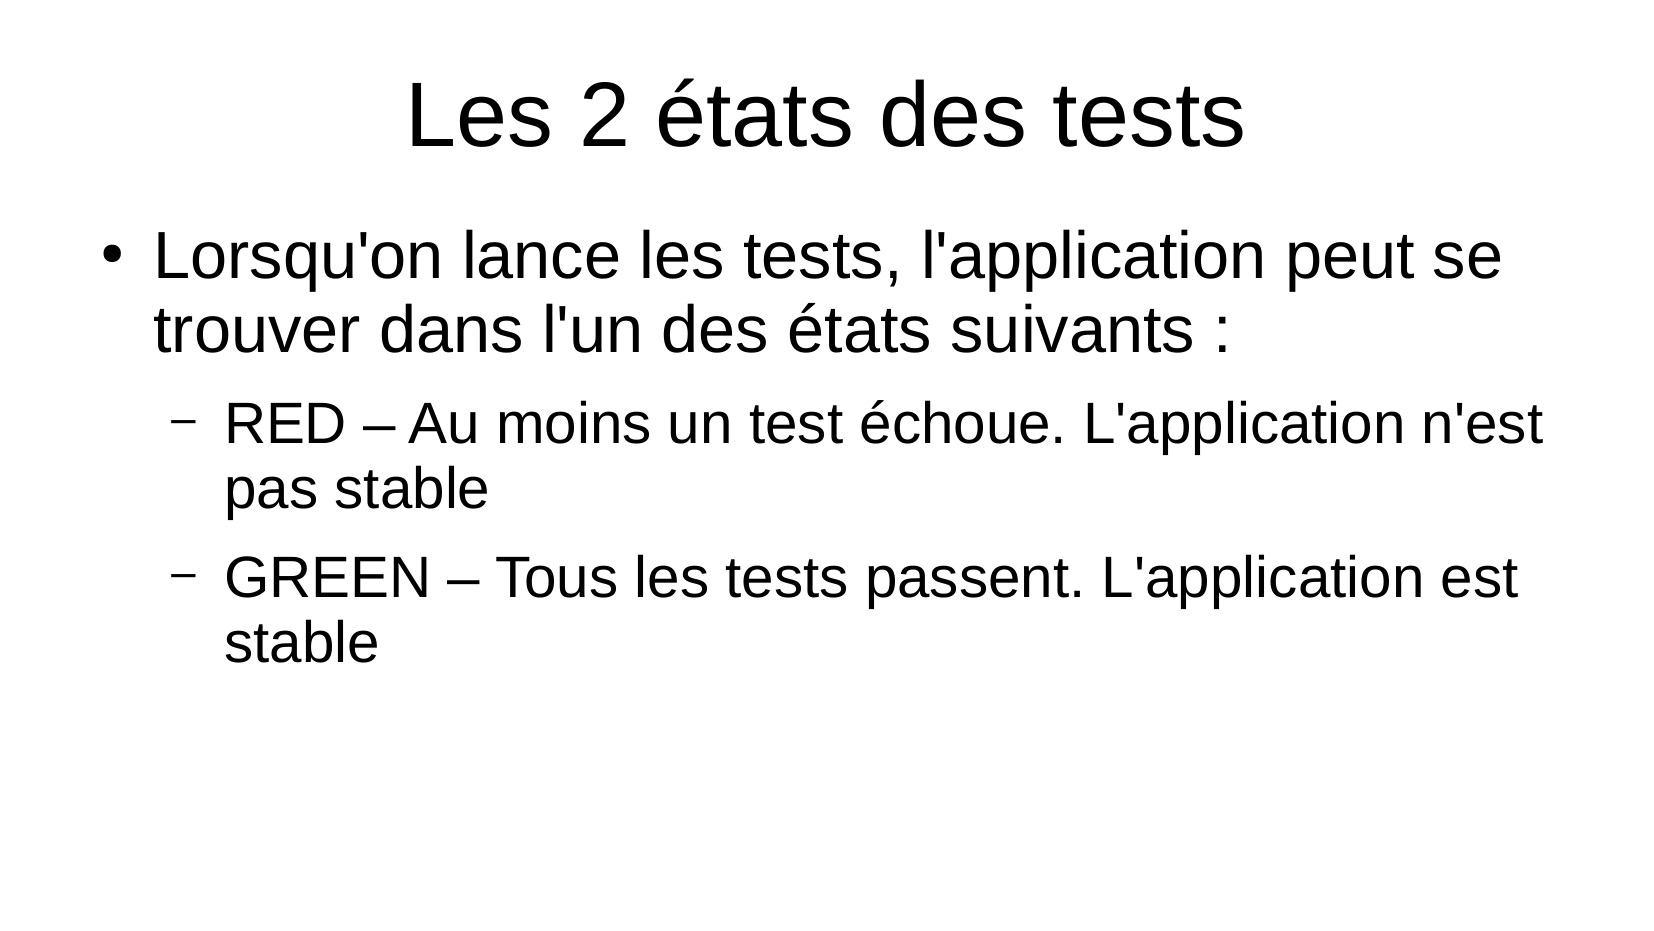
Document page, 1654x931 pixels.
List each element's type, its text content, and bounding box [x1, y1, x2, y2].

title Les 2 états des tests [82, 37, 1571, 193]
list Lorsqu'on lance les tests, l'application peut se trouver dans l'un des états suivants : RED – Au moins un test échoue. L'application n'est pas stable GREEN – Tous les tests passent. L'application est stable [82, 217, 1571, 758]
